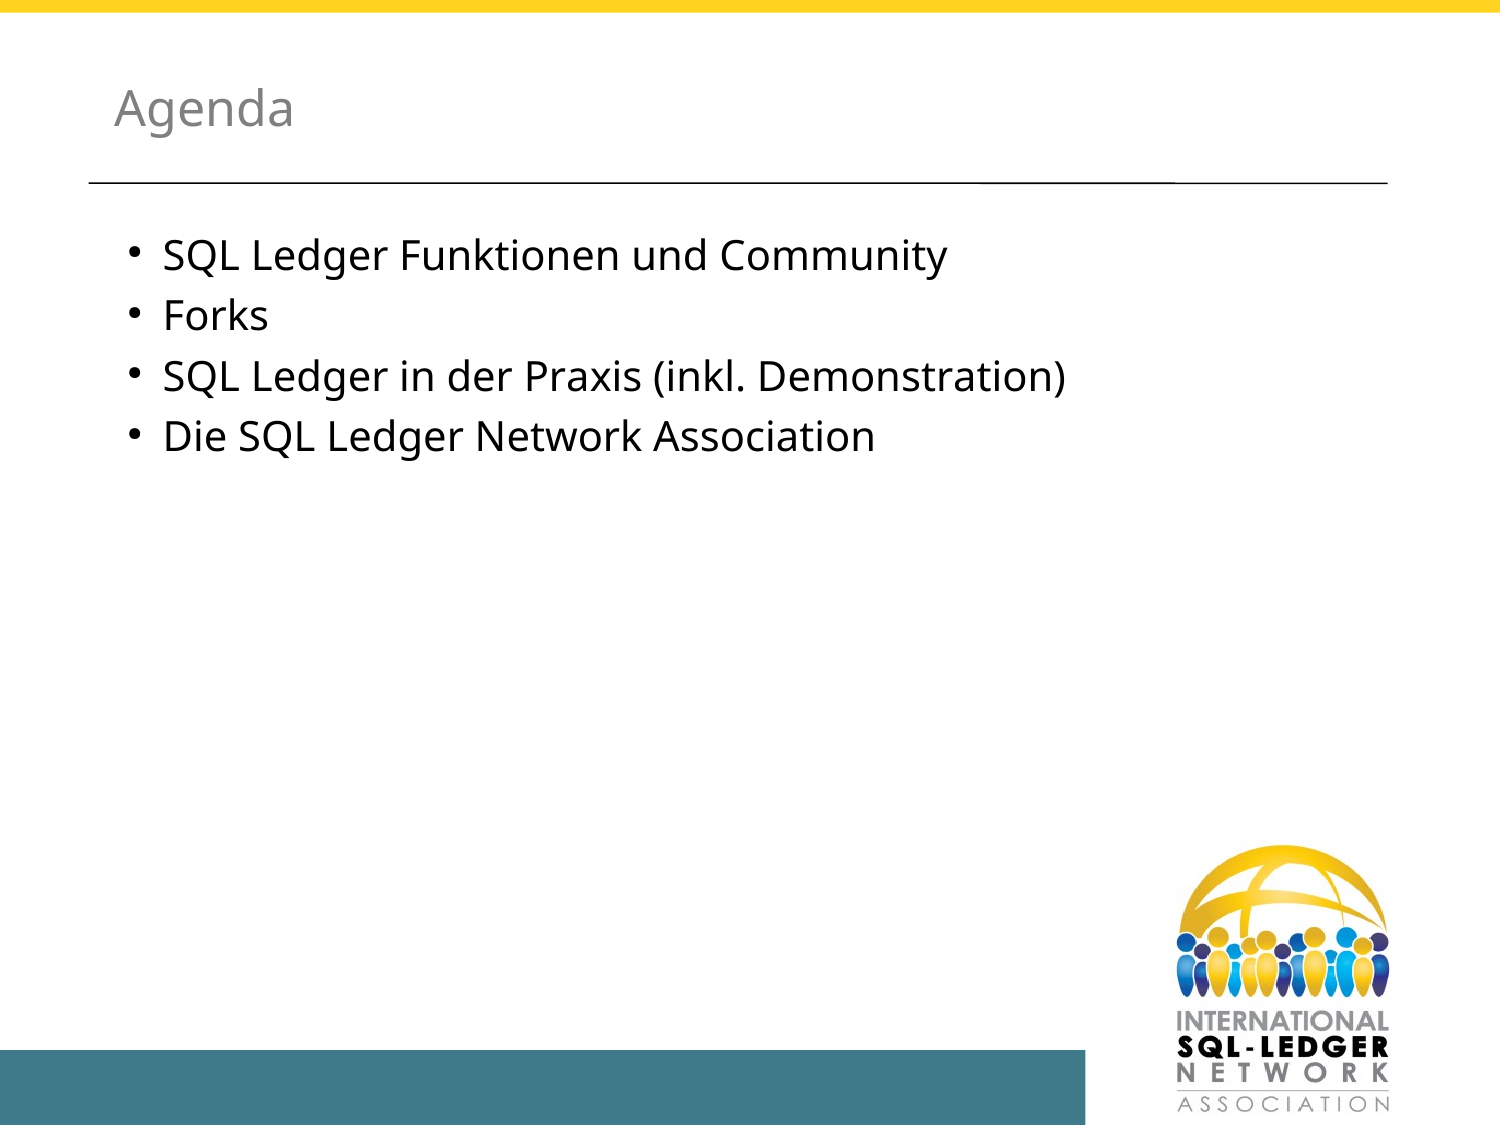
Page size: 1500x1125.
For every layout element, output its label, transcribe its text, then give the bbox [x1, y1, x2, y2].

title Agenda [99, 37, 1387, 177]
picture [1092, 839, 1475, 1117]
list SQL Ledger Funktionen und Community Forks SQL Ledger in der Praxis (inkl. Demonstration) Die SQL Ledger Network Association [112, 220, 1387, 970]
